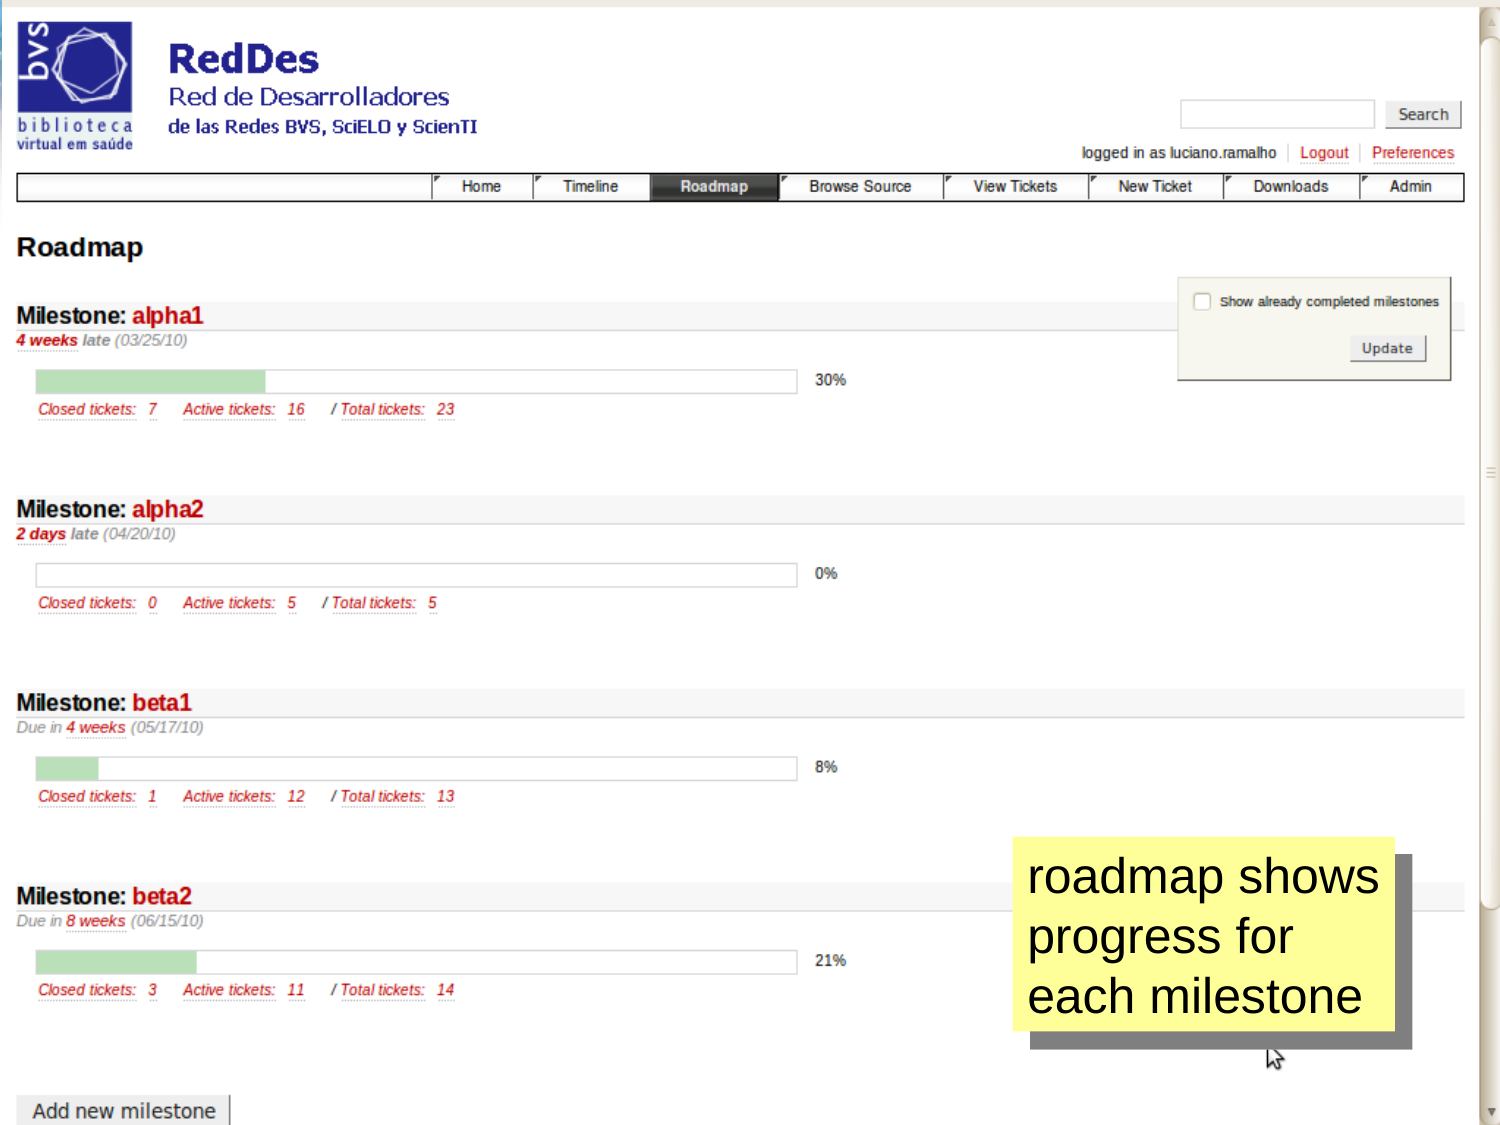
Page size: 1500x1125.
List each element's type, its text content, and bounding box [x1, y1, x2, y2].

picture [0, 0, 1500, 1125]
text_box roadmap shows progress for each milestone [1012, 836, 1395, 1032]
